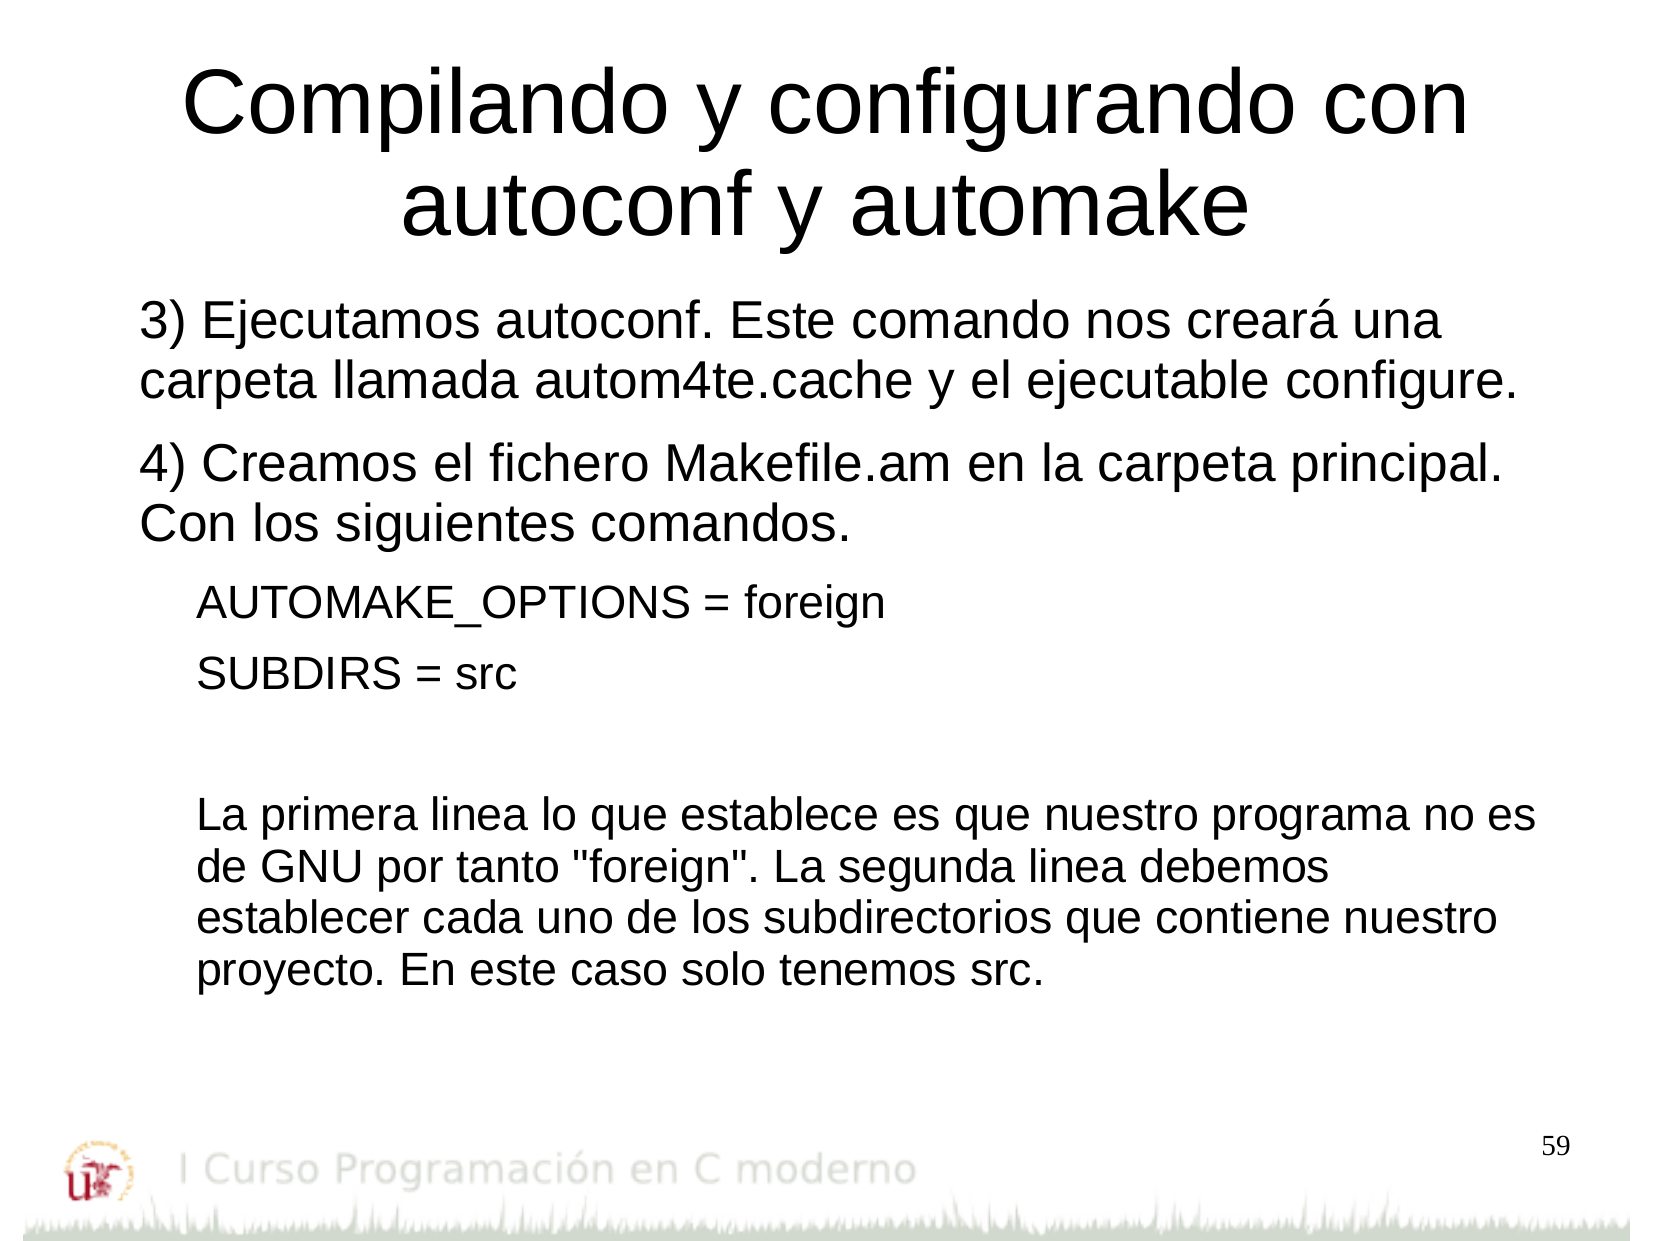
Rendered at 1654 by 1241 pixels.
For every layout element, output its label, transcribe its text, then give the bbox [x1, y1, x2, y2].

list 3) Ejecutamos autoconf. Este comando nos creará una carpeta llamada autom4te.cache y el ejecutable configure. 4) Creamos el fichero Makefile.am en la carpeta principal. Con los siguientes comandos. AUTOMAKE_OPTIONS = foreign SUBDIRS = src La primera linea lo que establece es que nuestro programa no es de GNU por tanto "foreign". La segunda linea debemos establecer cada uno de los subdirectorios que contiene nuestro proyecto. En este caso solo tenemos src. [82, 290, 1538, 1010]
picture [23, 1136, 1630, 1241]
title Compilando y configurando con autoconf y automake [82, 49, 1571, 257]
